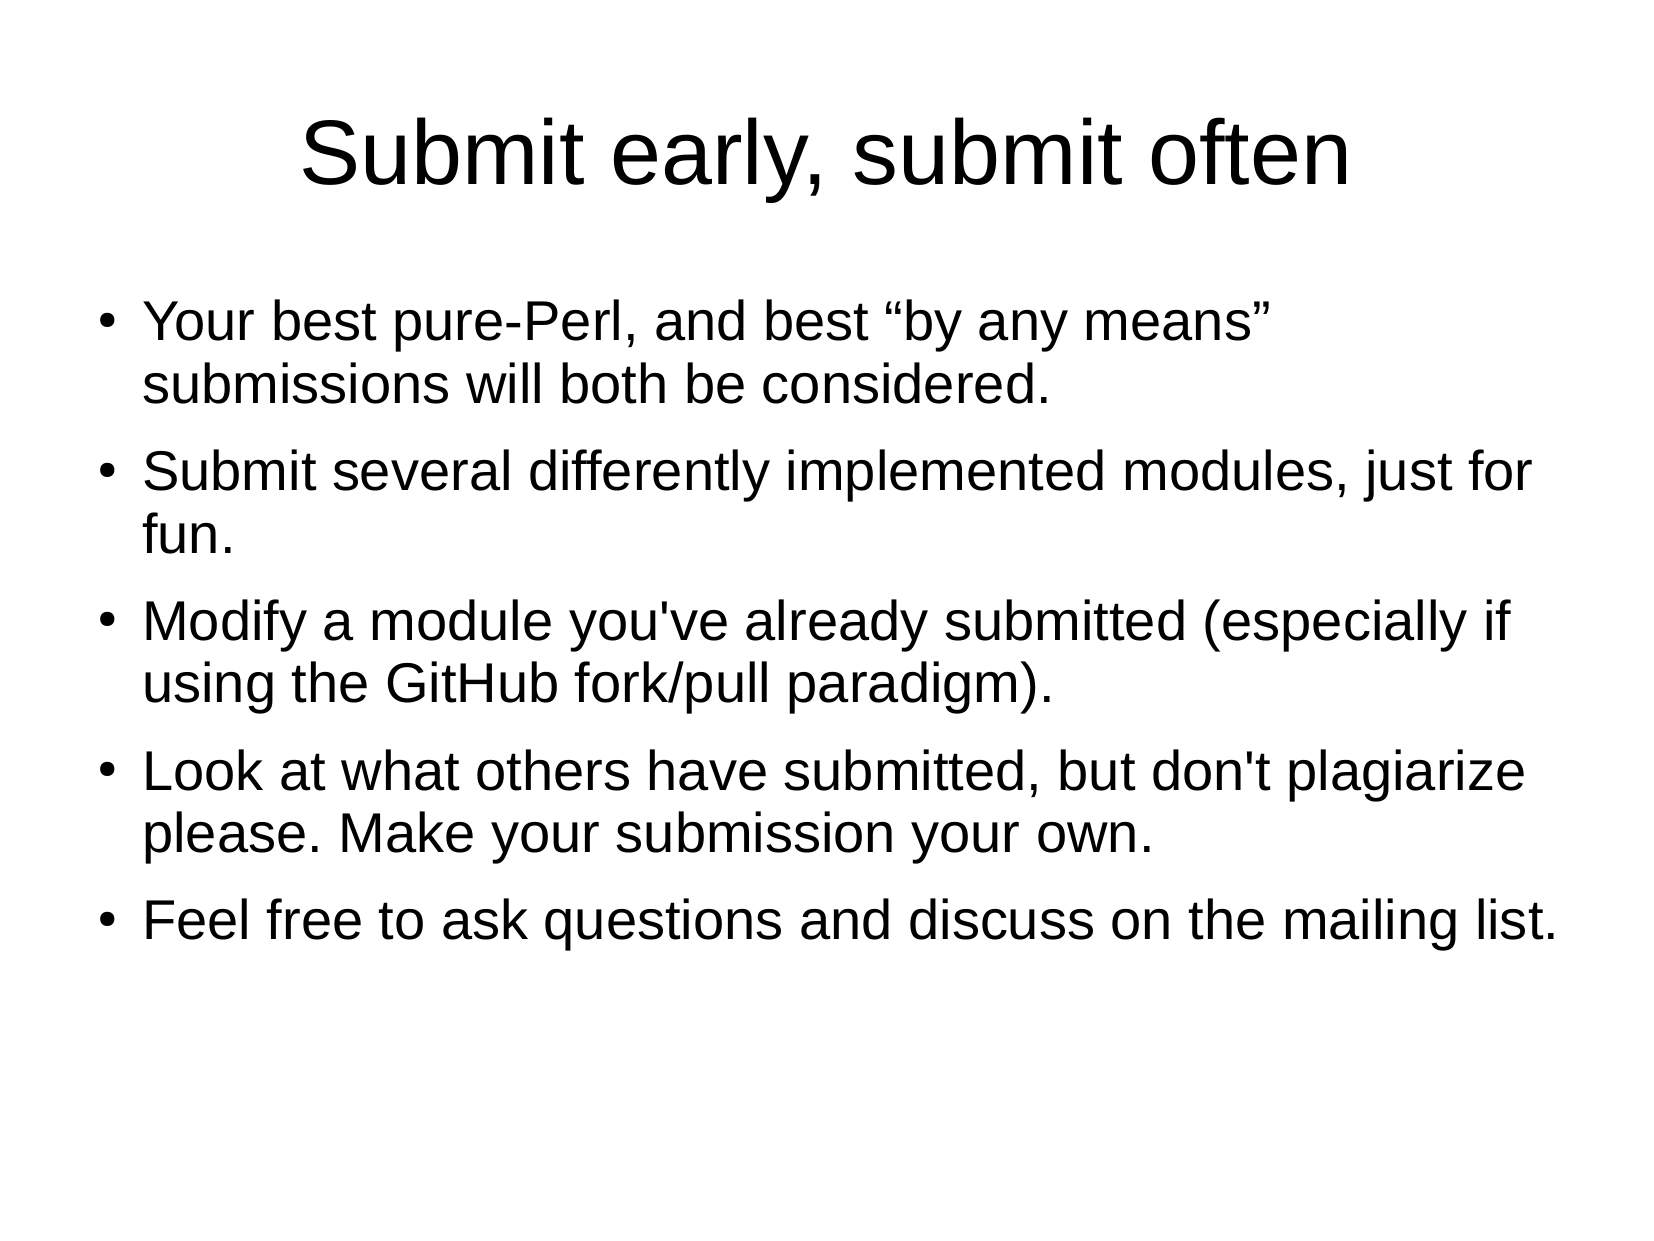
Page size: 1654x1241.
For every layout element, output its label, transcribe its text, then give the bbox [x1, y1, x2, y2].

list Your best pure-Perl, and best “by any means” submissions will both be considered. Submit several differently implemented modules, just for fun. Modify a module you've already submitted (especially if using the GitHub fork/pull paradigm). Look at what others have submitted, but don't plagiarize please. Make your submission your own. Feel free to ask questions and discuss on the mailing list. [82, 290, 1571, 1010]
title Submit early, submit often [82, 49, 1571, 257]
